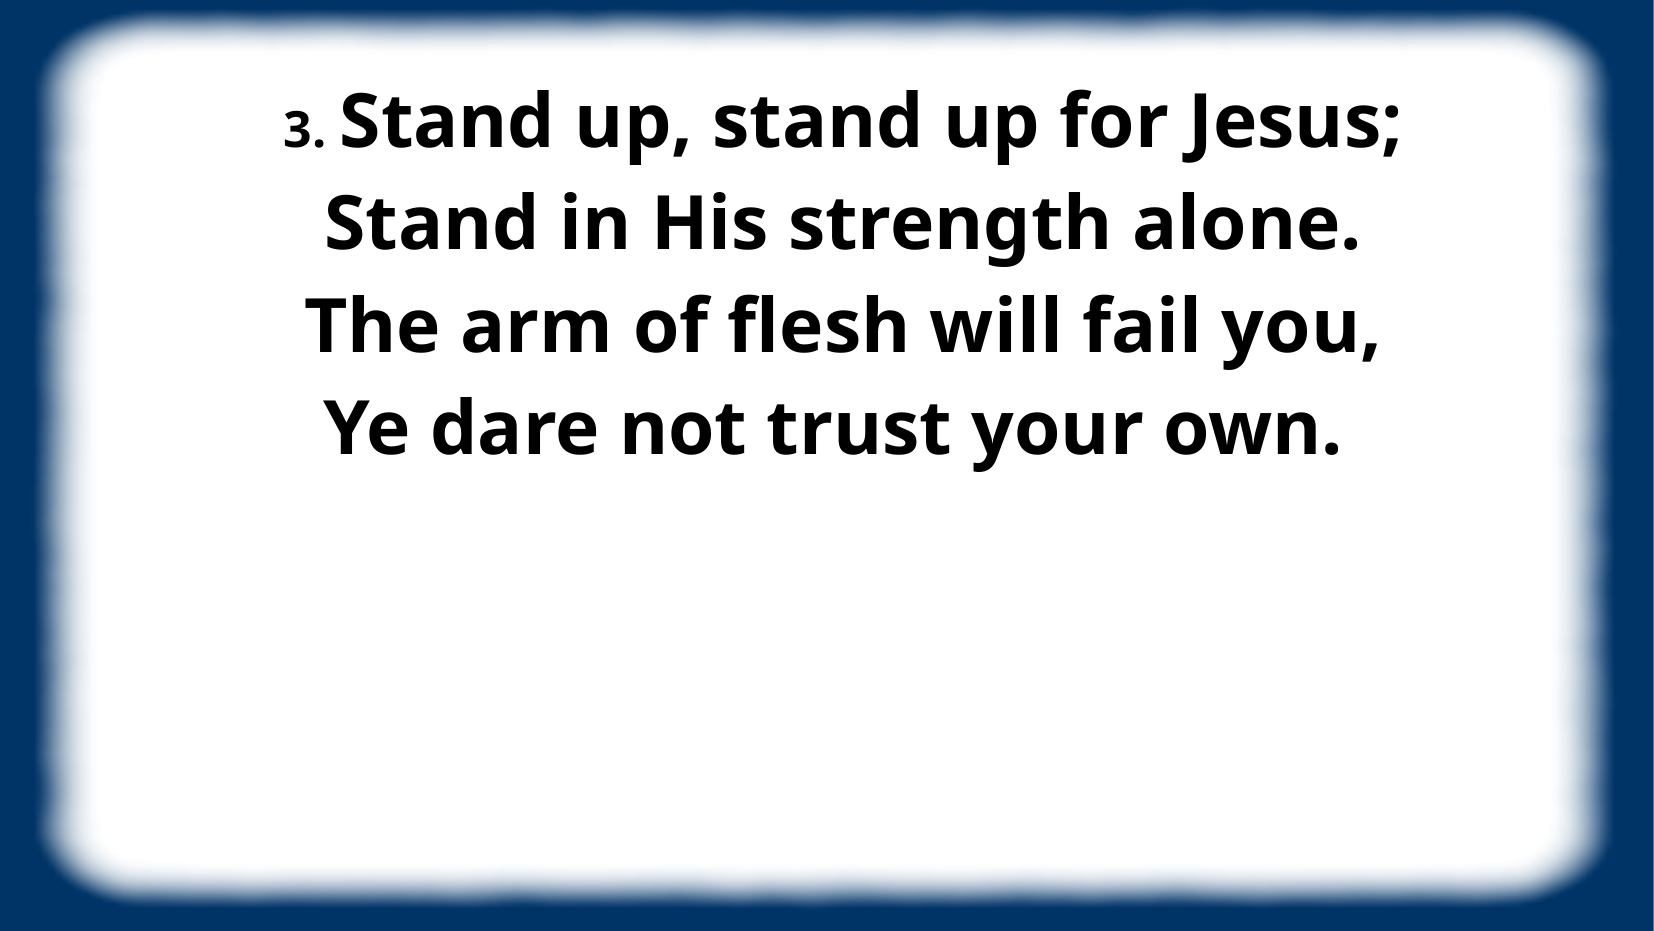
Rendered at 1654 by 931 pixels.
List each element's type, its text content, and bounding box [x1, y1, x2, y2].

picture [0, 0, 1654, 931]
text_box 3. Stand up, stand up for Jesus; Stand in His strength alone. The arm of flesh will fail you, Ye dare not trust your own. [146, 60, 1542, 475]
